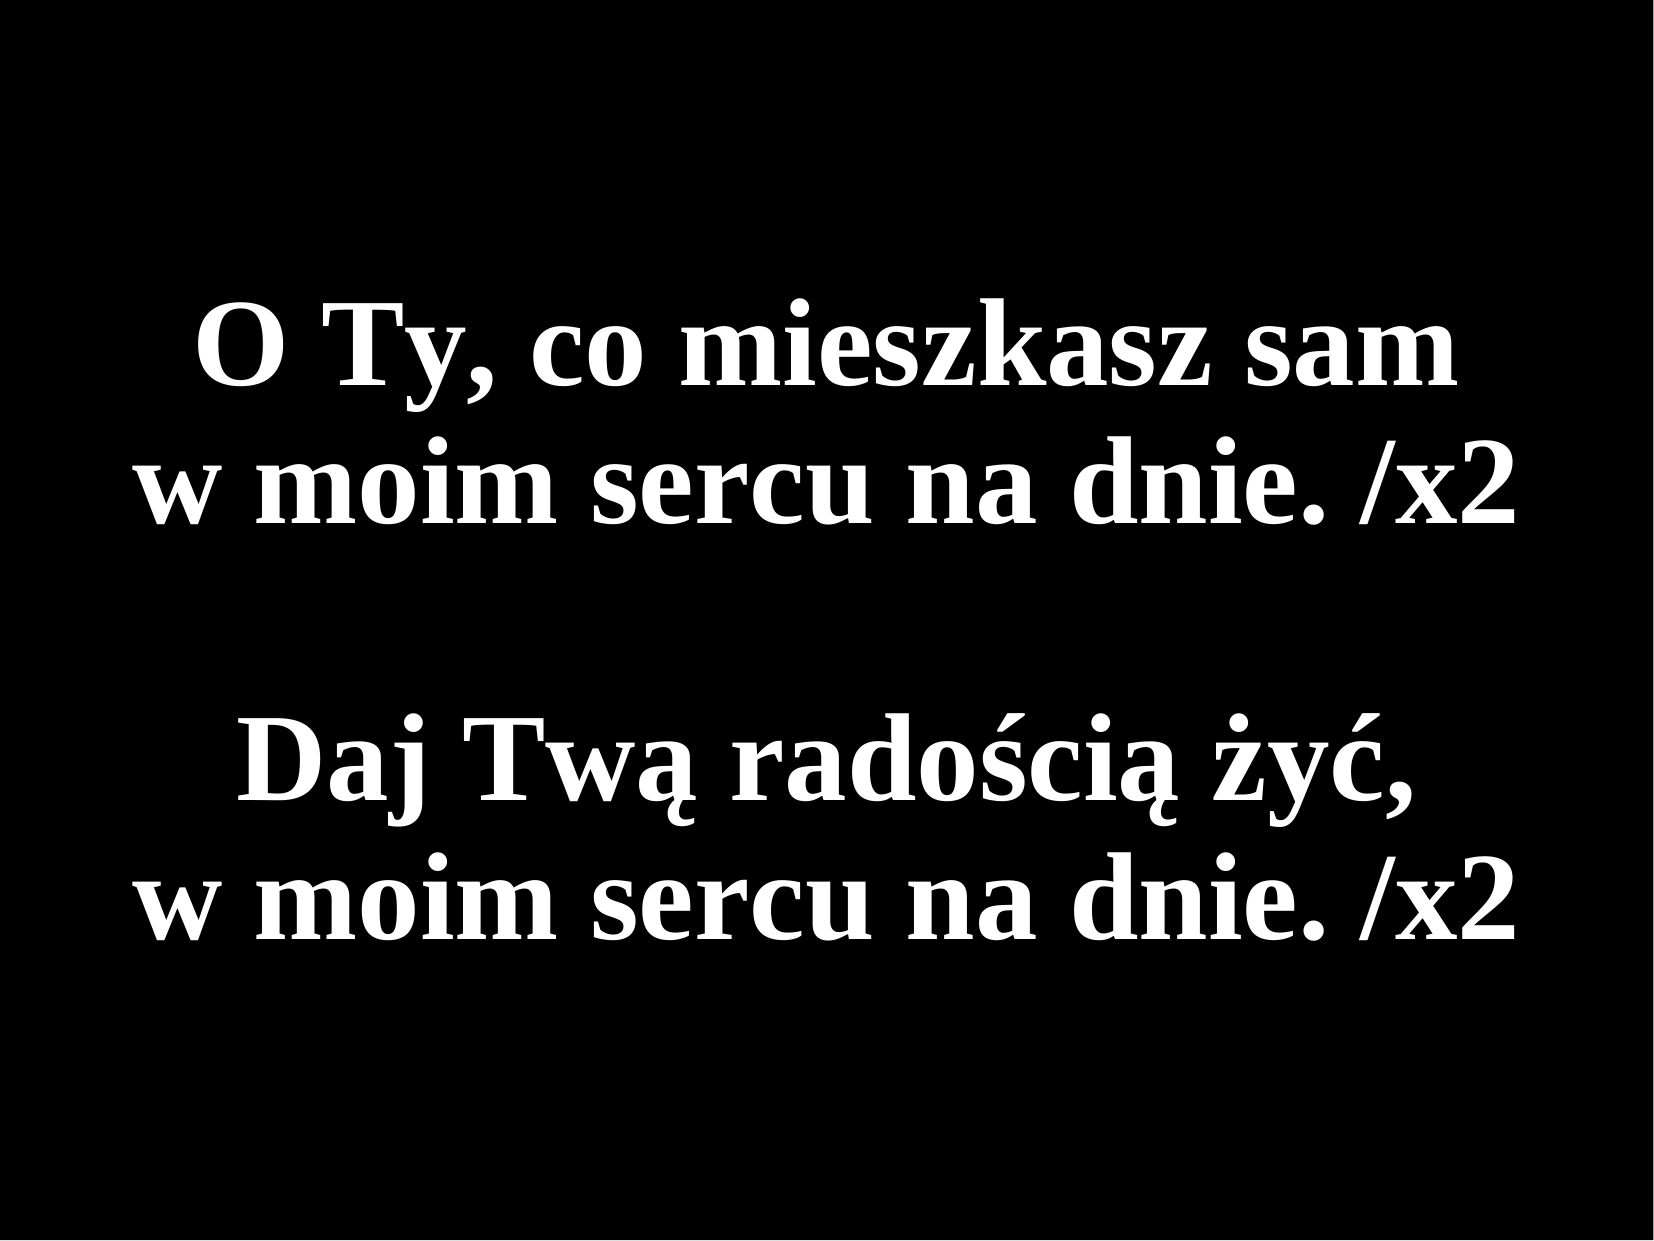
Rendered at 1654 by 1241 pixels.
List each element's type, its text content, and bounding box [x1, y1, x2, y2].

title O Ty, co mieszkasz sam w moim sercu na dnie. /x2 Daj Twą radością żyć, w moim sercu na dnie. /x2 [0, 0, 1654, 1241]
